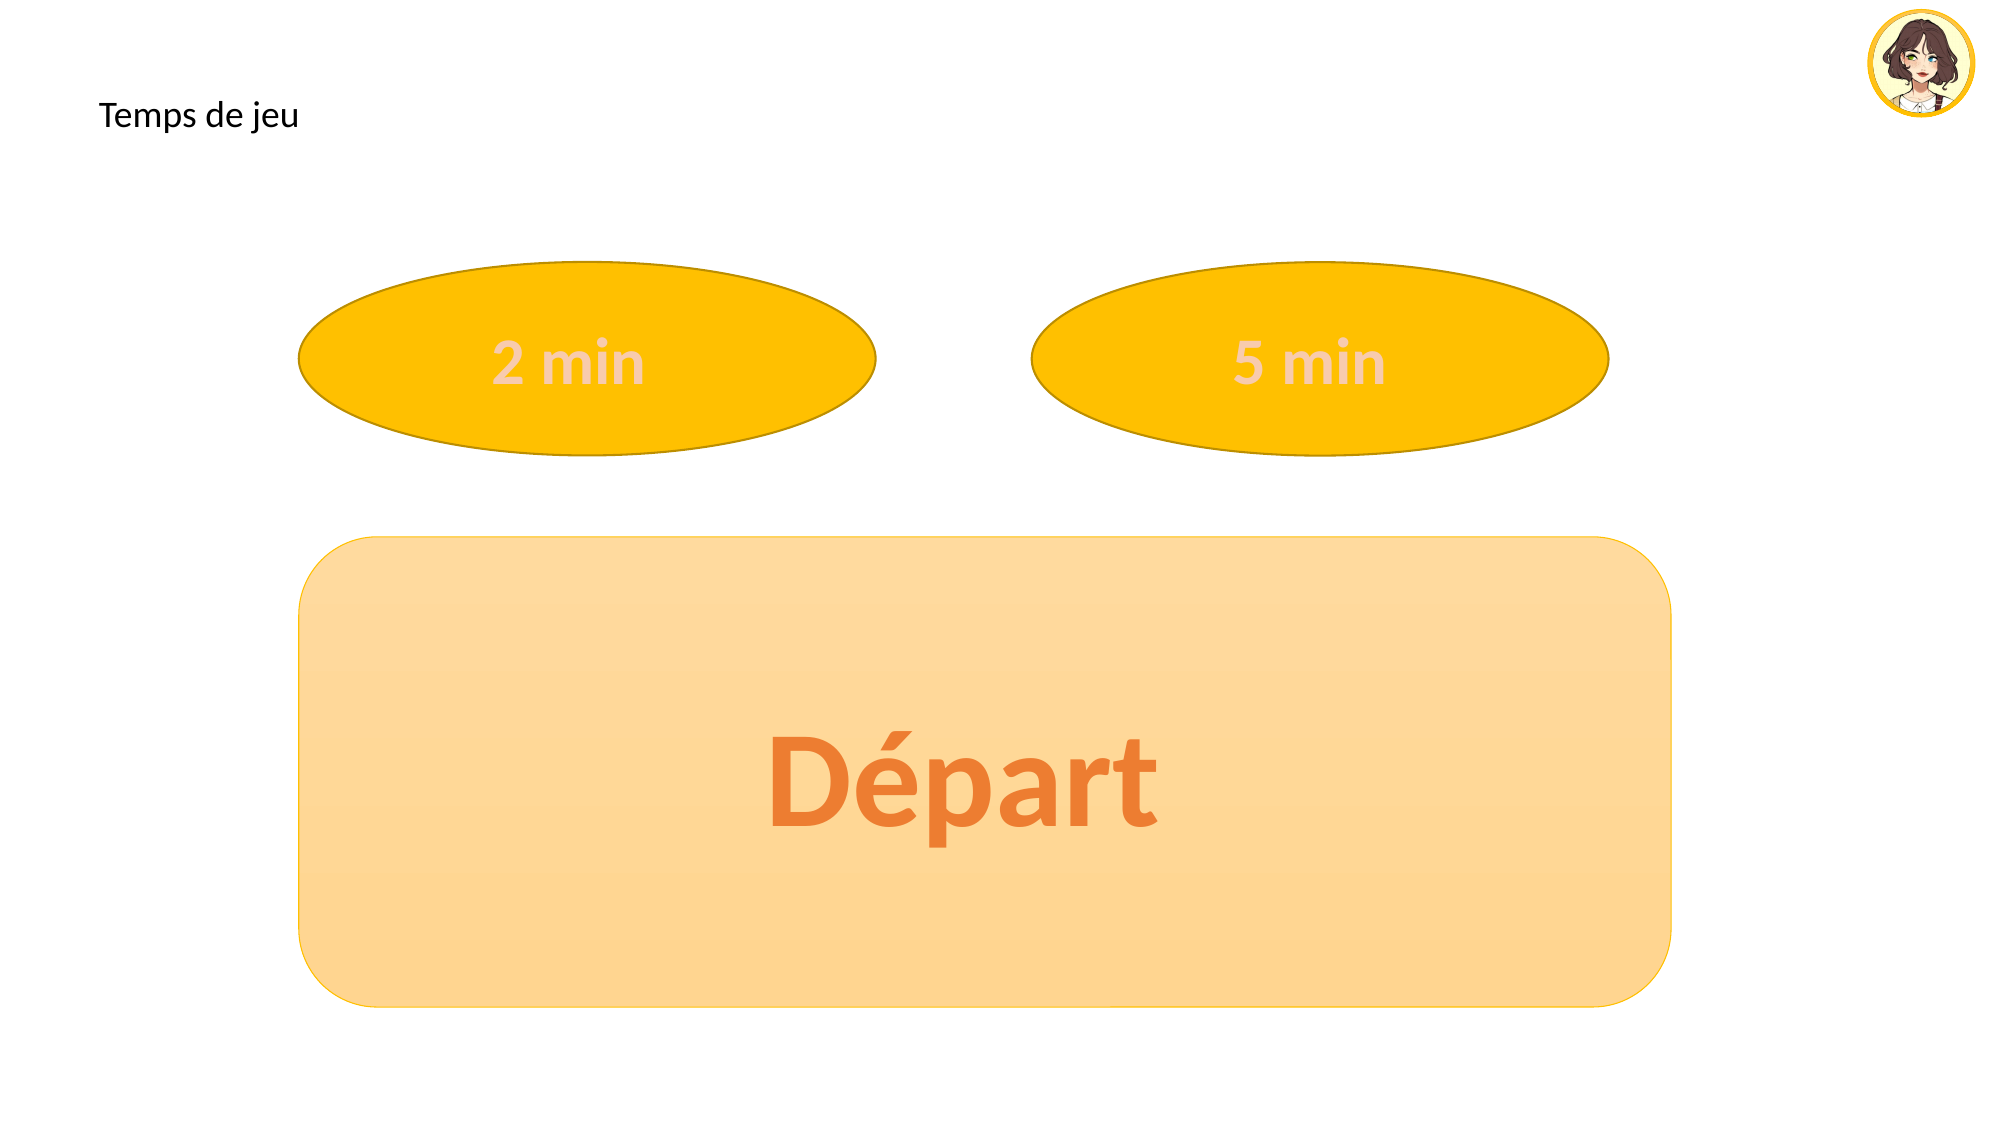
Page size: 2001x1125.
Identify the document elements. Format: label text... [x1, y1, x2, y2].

text_box [298, 536, 1672, 1008]
text_box Temps de jeu [84, 82, 316, 143]
text_box Départ [751, 681, 1639, 861]
text_box [1867, 40, 1873, 87]
text_box [298, 261, 876, 456]
text_box 2 min [476, 310, 822, 406]
text_box [1031, 262, 1609, 456]
text_box [1902, 9, 1941, 13]
text_box 5 min [1217, 310, 1481, 406]
text_box [1970, 40, 1975, 86]
picture [1873, 13, 1970, 113]
text_box [1901, 113, 1942, 117]
